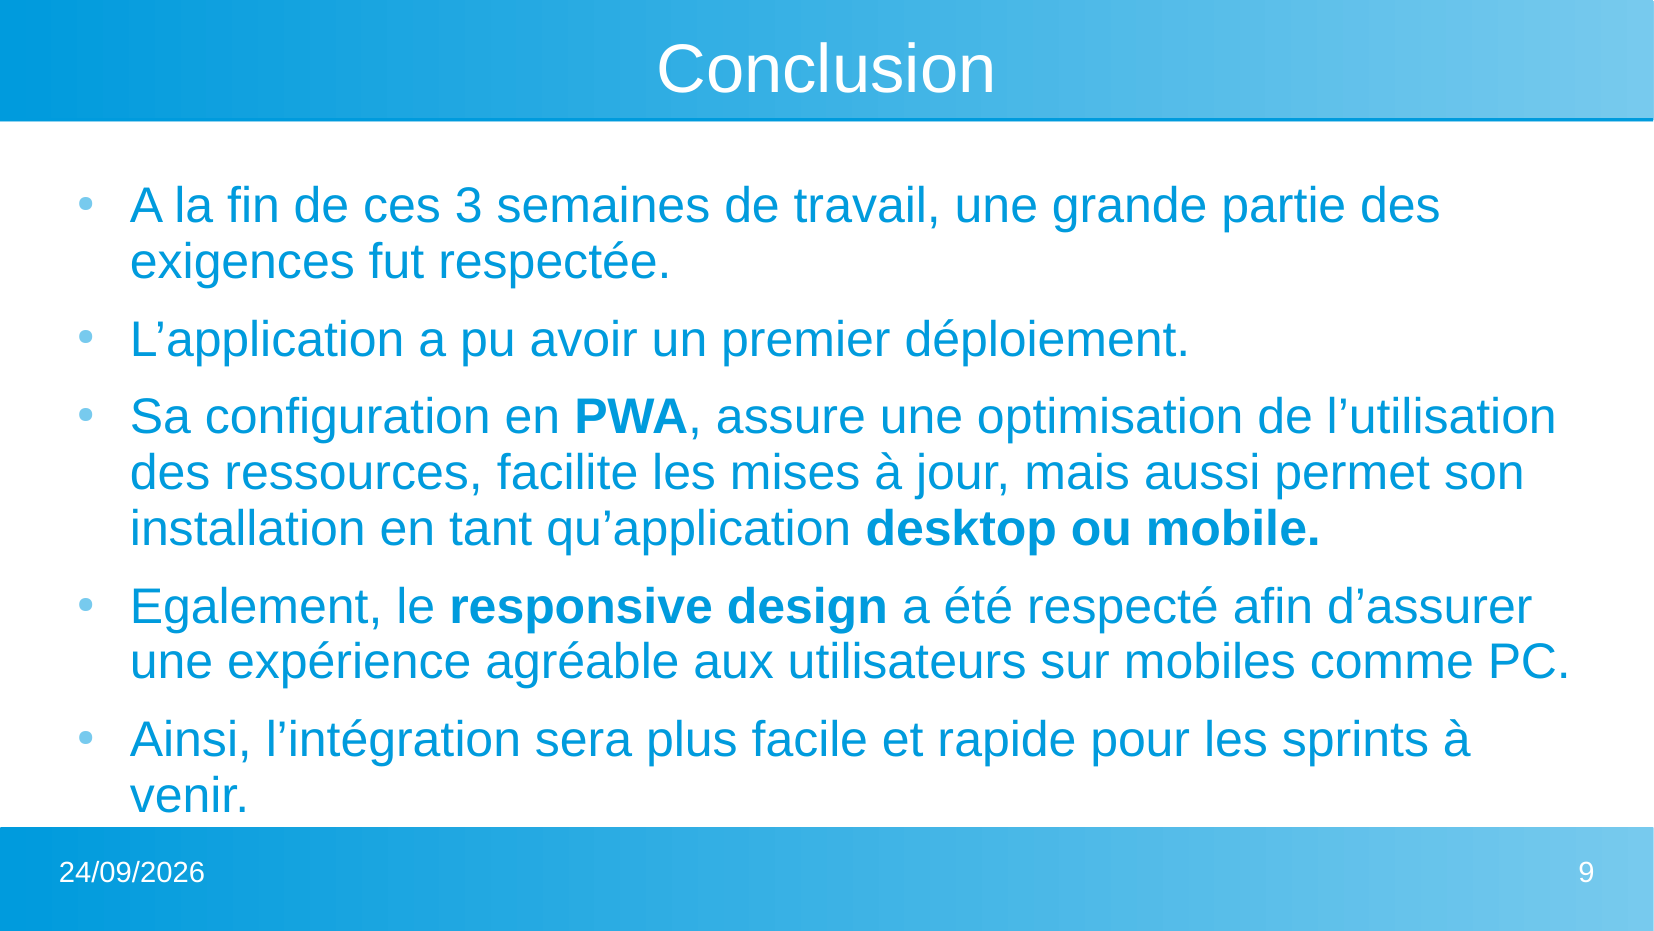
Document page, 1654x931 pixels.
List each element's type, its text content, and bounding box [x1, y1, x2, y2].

list A la fin de ces 3 semaines de travail, une grande partie des exigences fut respectée. L’application a pu avoir un premier déploiement. Sa configuration en PWA, assure une optimisation de l’utilisation des ressources, facilite les mises à jour, mais aussi permet son installation en tant qu’application desktop ou mobile. Egalement, le responsive design a été respecté afin d’assurer une expérience agréable aux utilisateurs sur mobiles comme PC. Ainsi, l’intégration sera plus facile et rapide pour les sprints à venir. [59, 177, 1595, 768]
title Conclusion [59, 29, 1595, 108]
